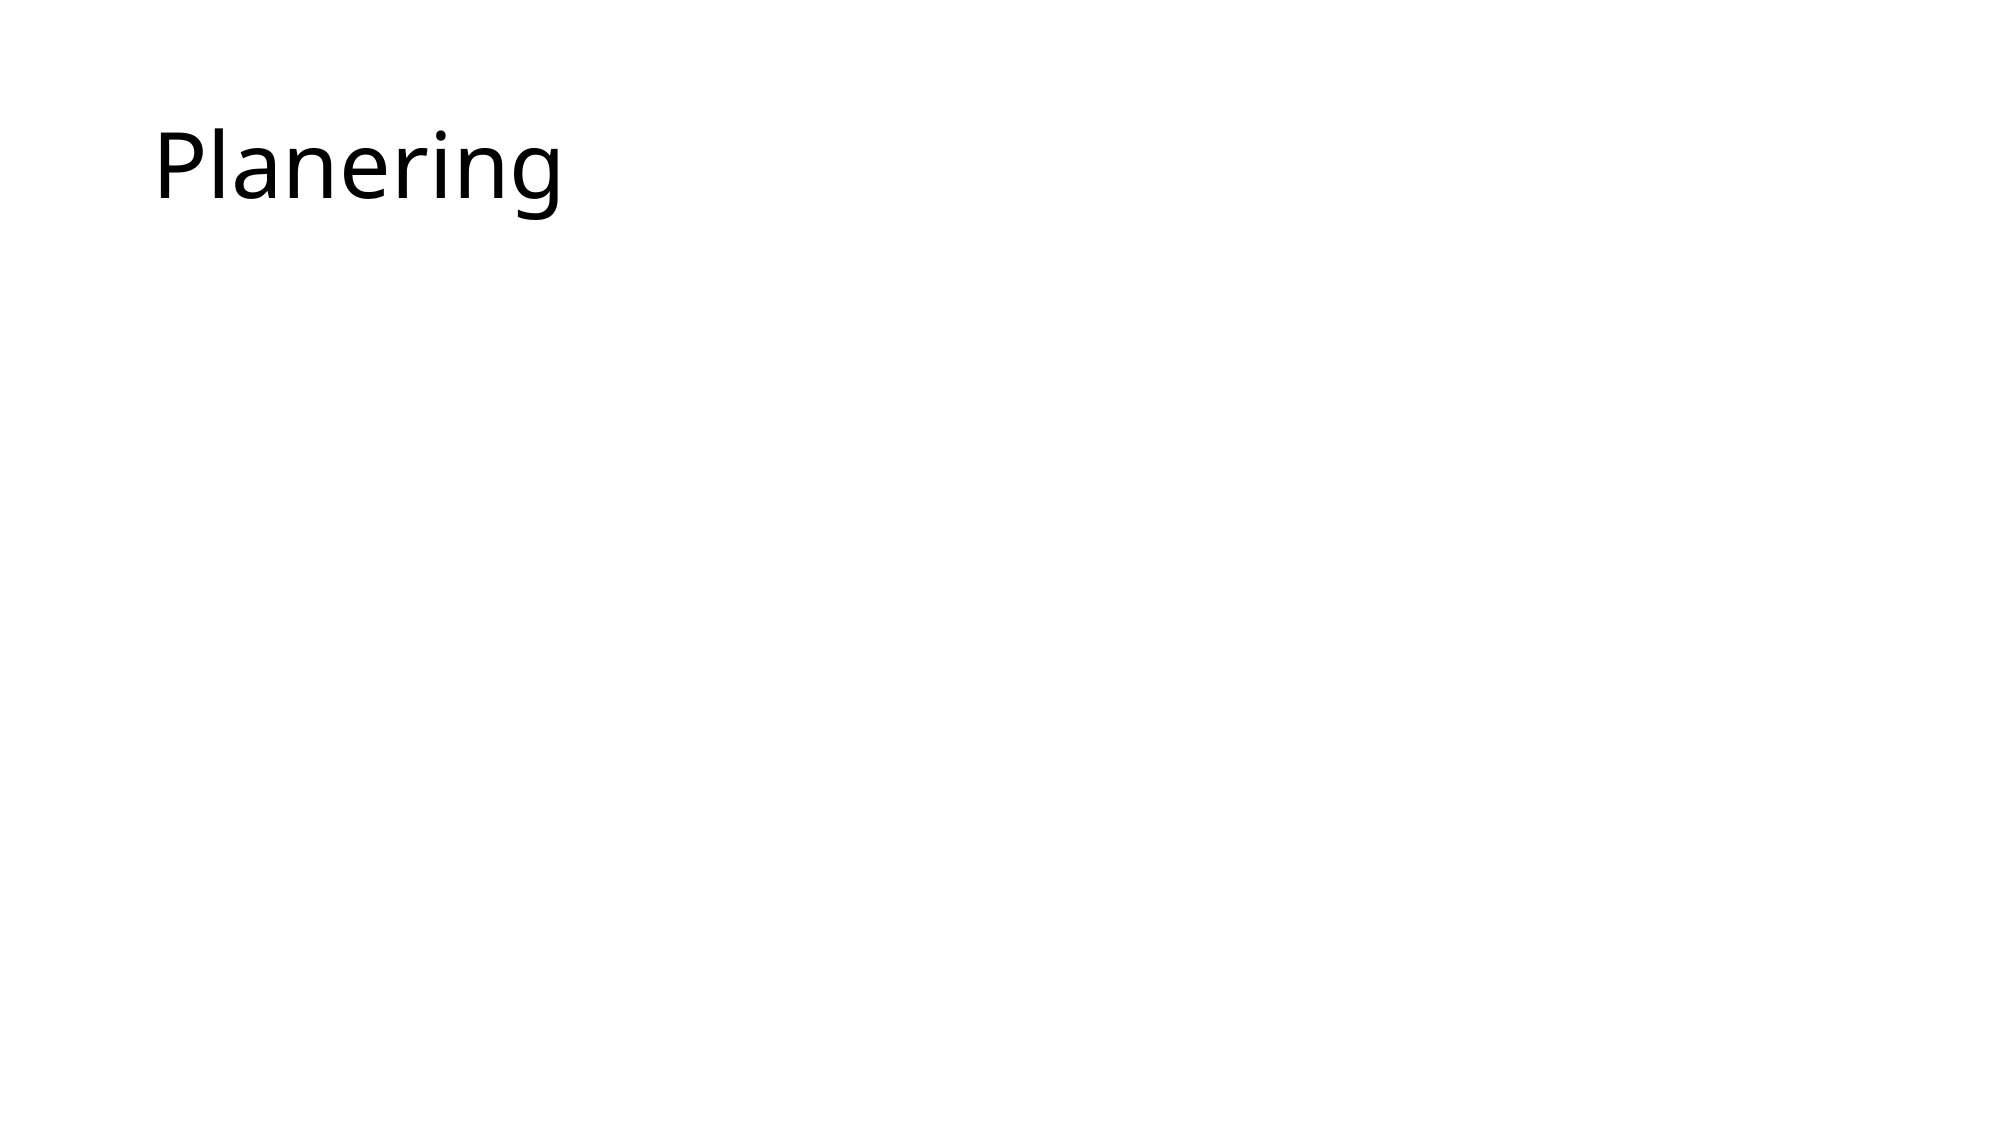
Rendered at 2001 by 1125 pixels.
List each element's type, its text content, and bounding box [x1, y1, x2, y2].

title Planering [137, 59, 1863, 278]
